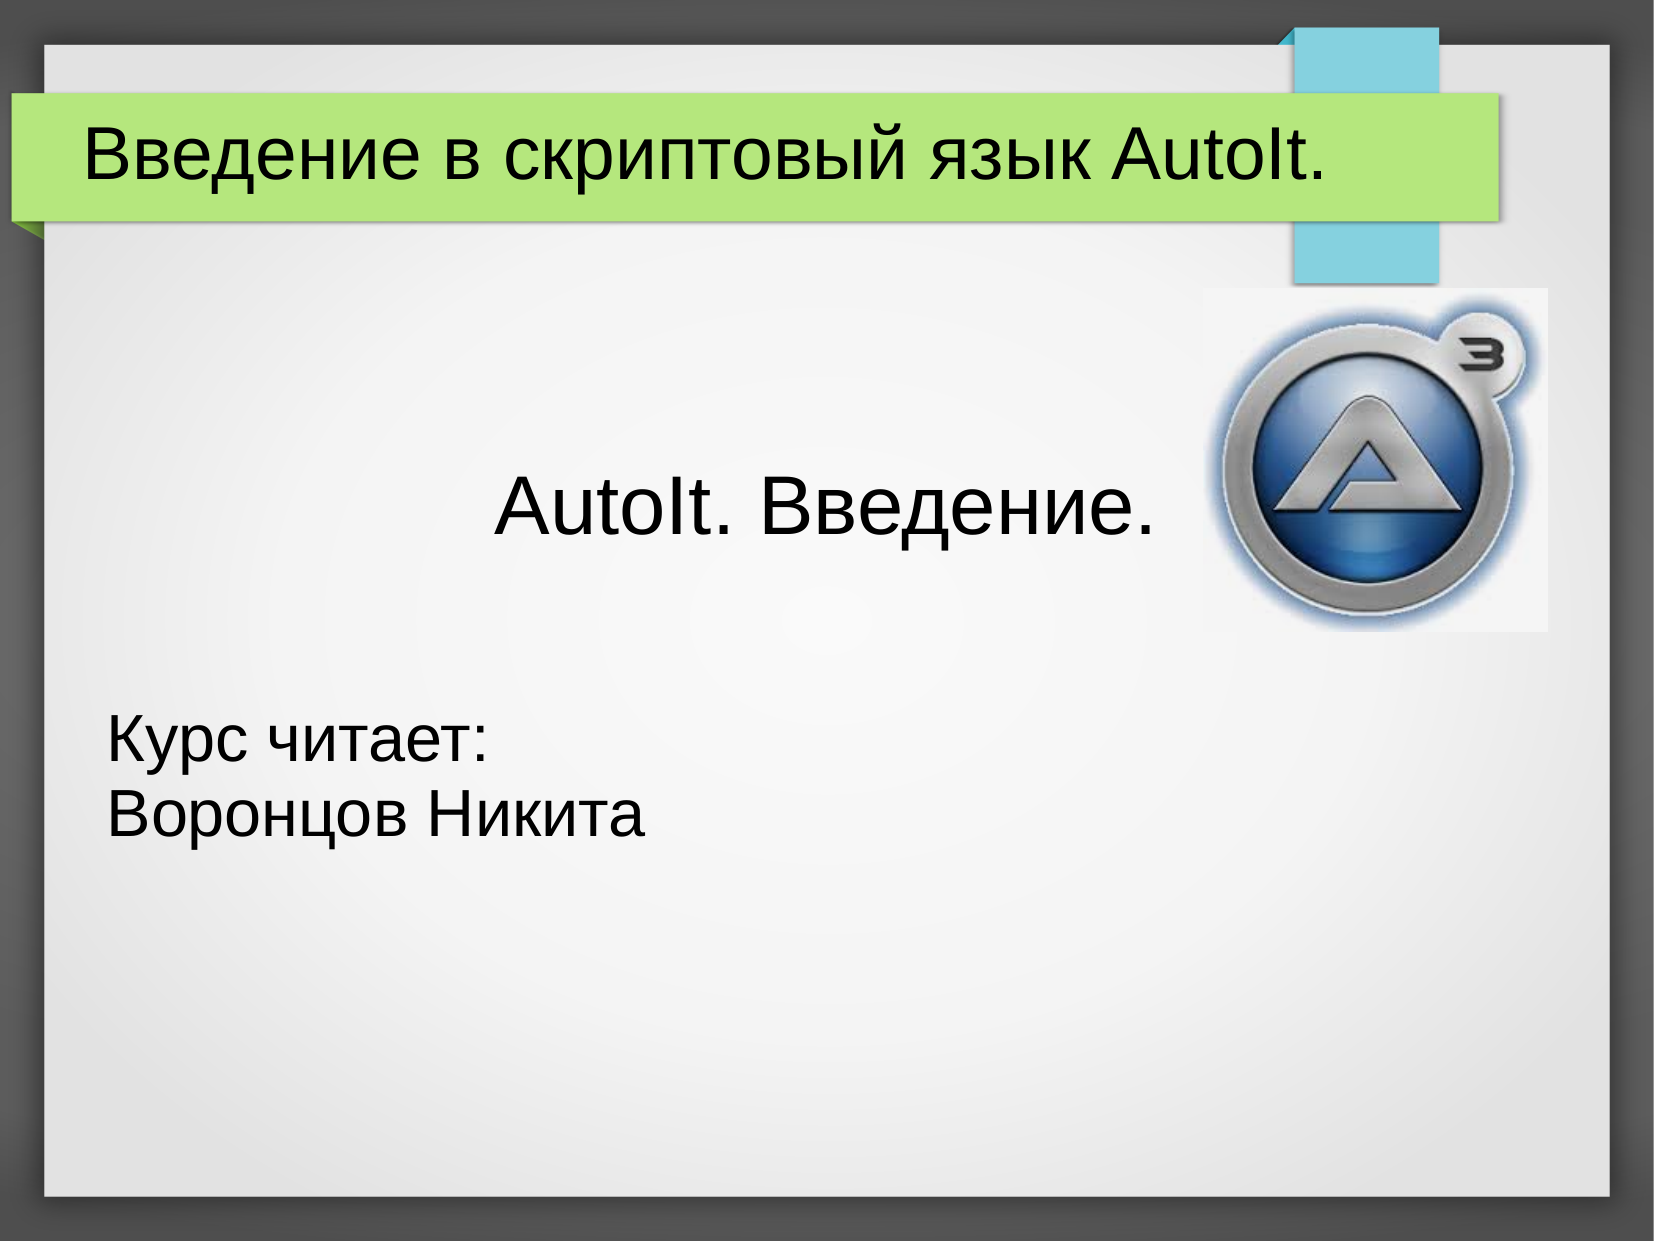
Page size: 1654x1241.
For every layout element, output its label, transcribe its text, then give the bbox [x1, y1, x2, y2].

subtitle AutoIt. Введение. Курс читает: Воронцов Никита [82, 295, 1571, 1015]
picture [0, 0, 1654, 1241]
title Введение в скриптовый язык AutoIt. [82, 69, 1560, 238]
